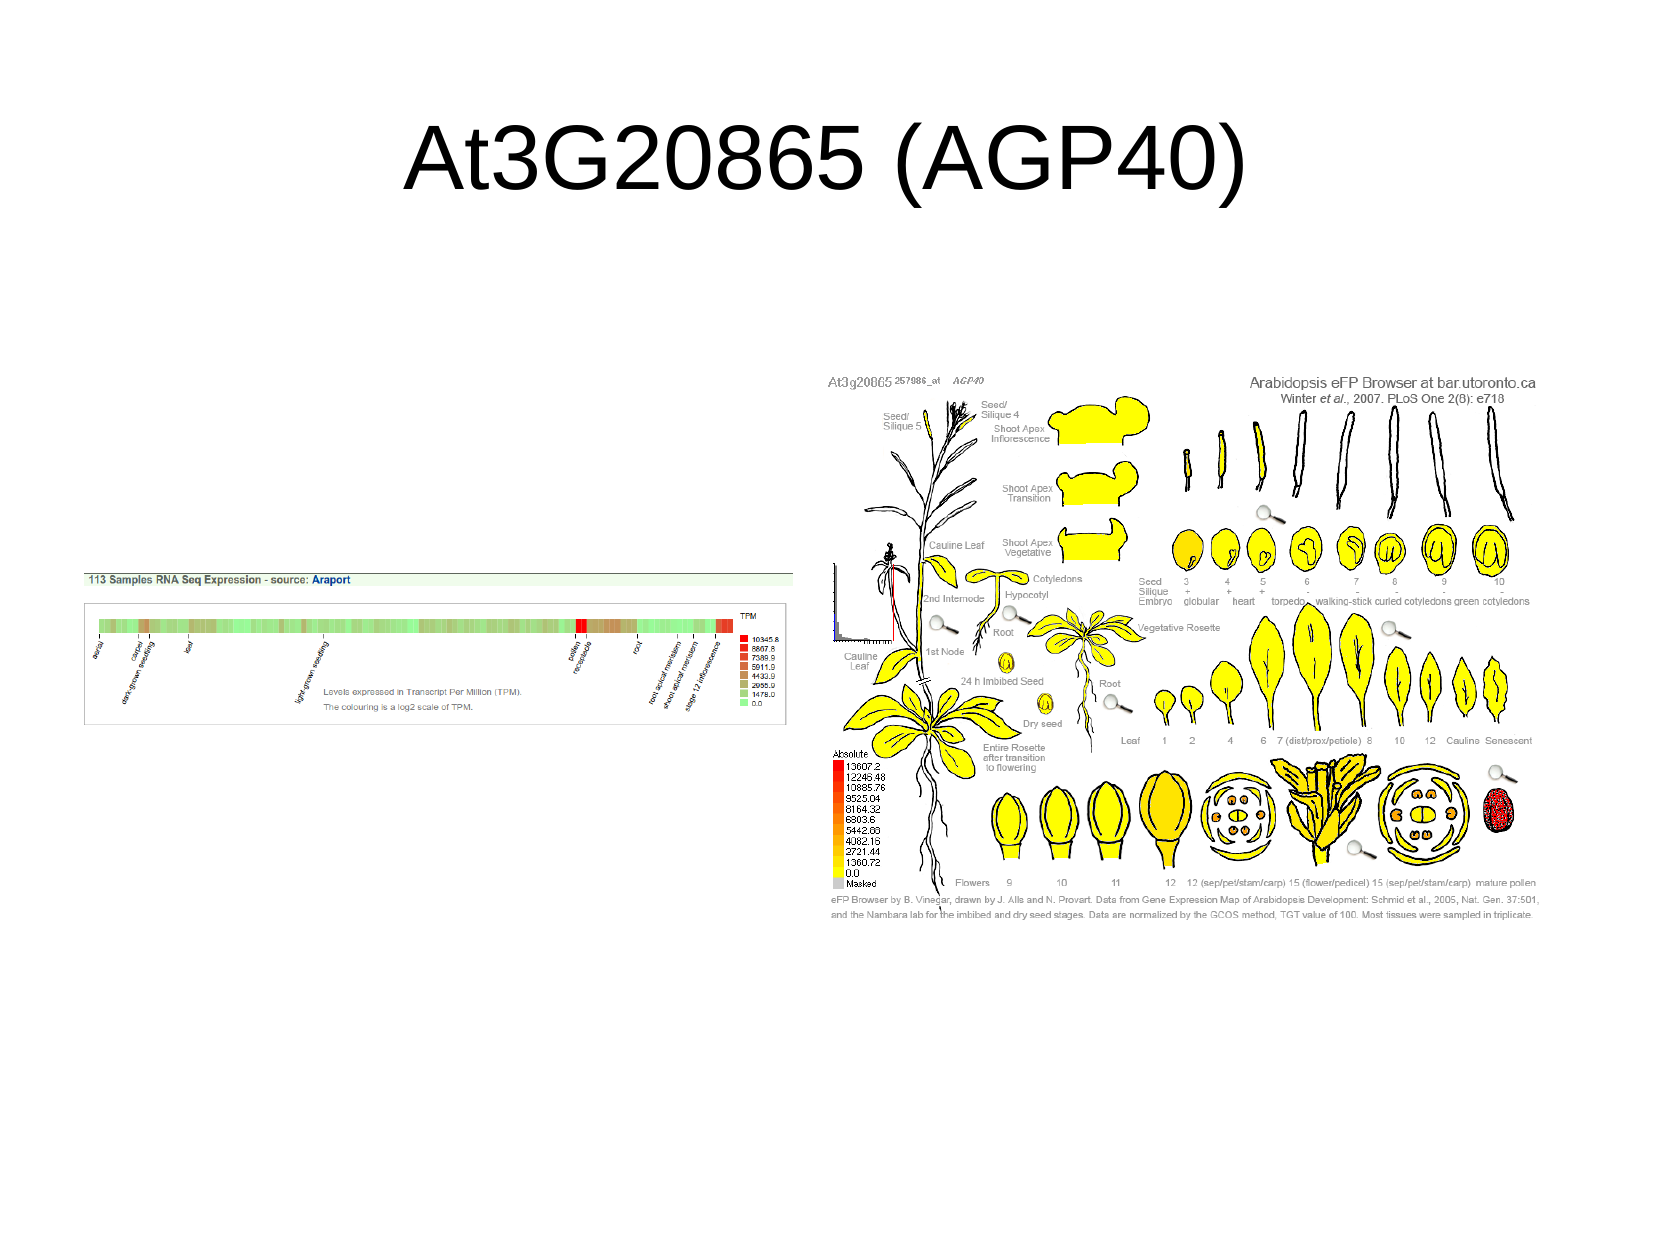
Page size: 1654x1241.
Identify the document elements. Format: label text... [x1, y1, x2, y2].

title At3G20865 (AGP40) [82, 49, 1571, 257]
picture [82, 571, 793, 728]
picture [828, 374, 1539, 925]
